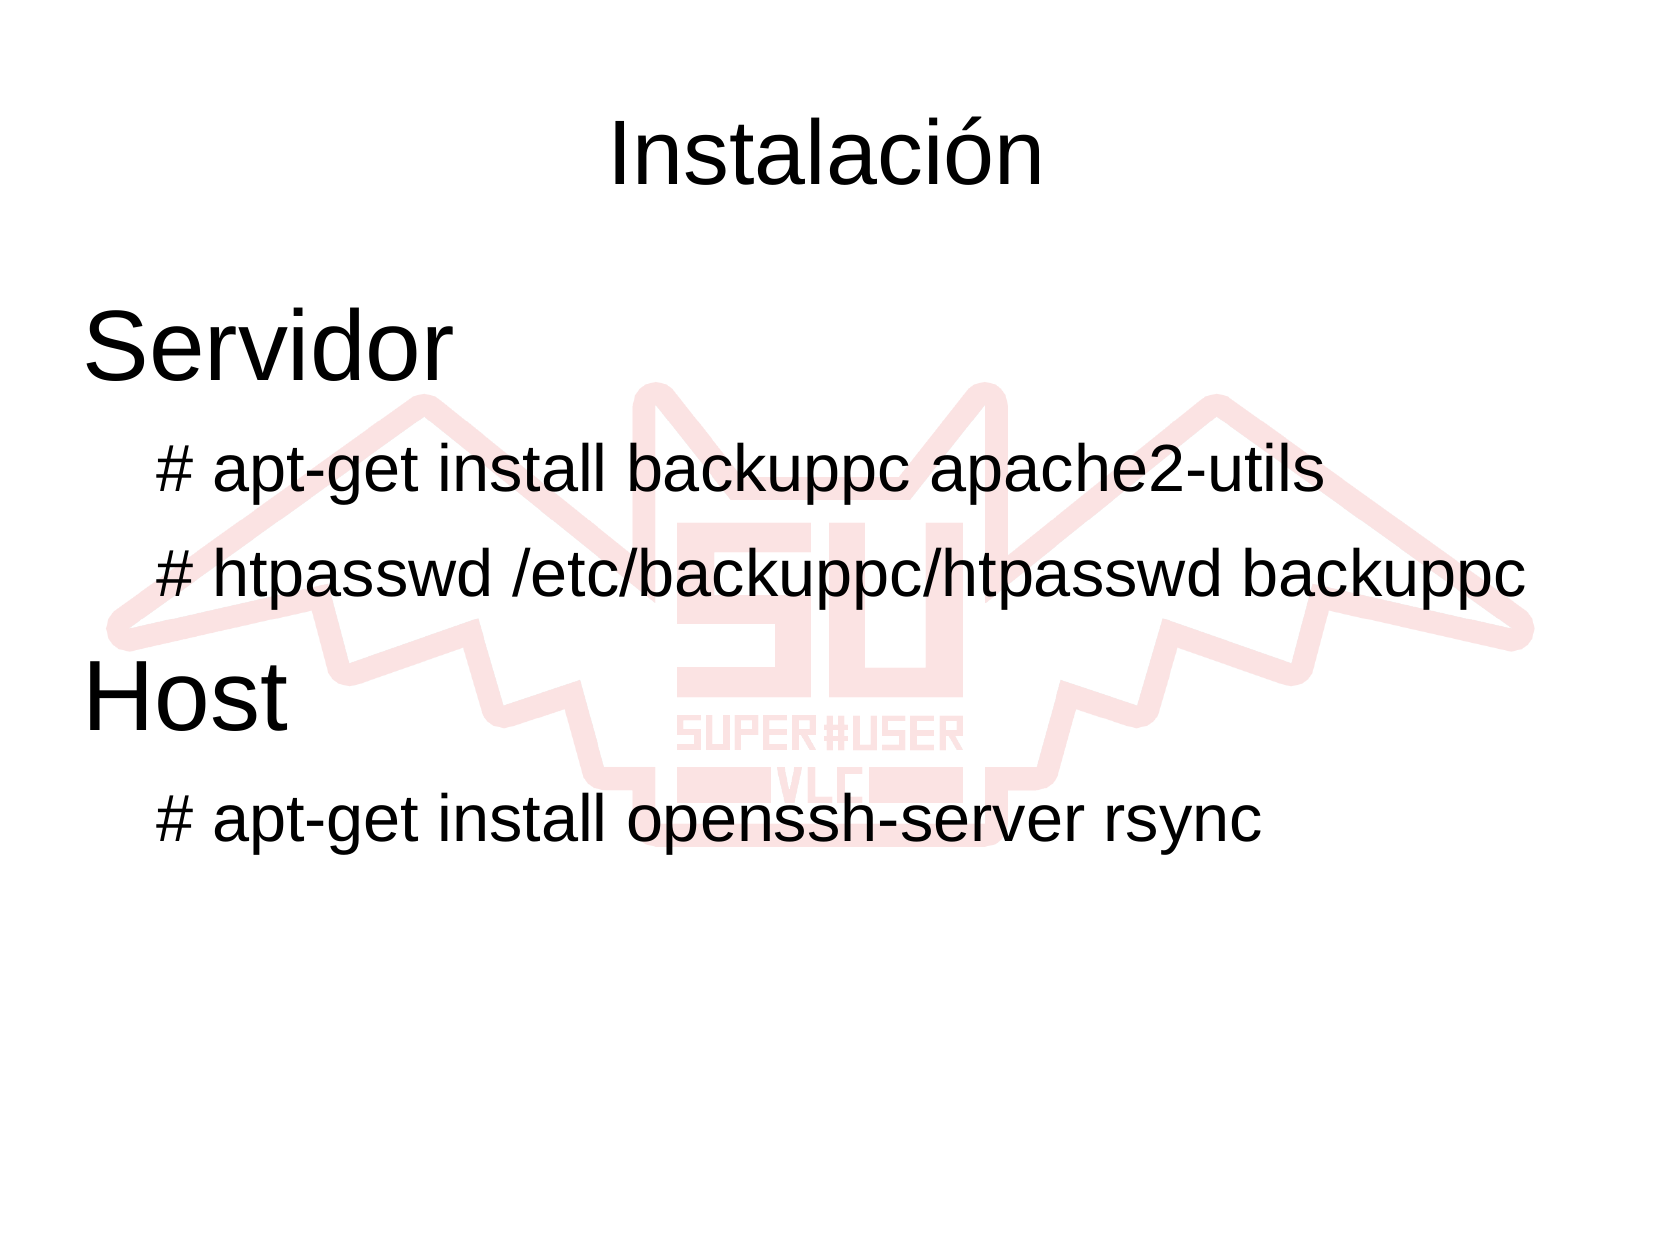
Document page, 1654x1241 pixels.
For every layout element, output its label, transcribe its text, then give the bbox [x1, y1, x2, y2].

title Instalación [82, 49, 1571, 257]
list Servidor # apt-get install backuppc apache2-utils # htpasswd /etc/backuppc/htpasswd backuppc Host # apt-get install openssh-server rsync [82, 290, 1571, 1010]
